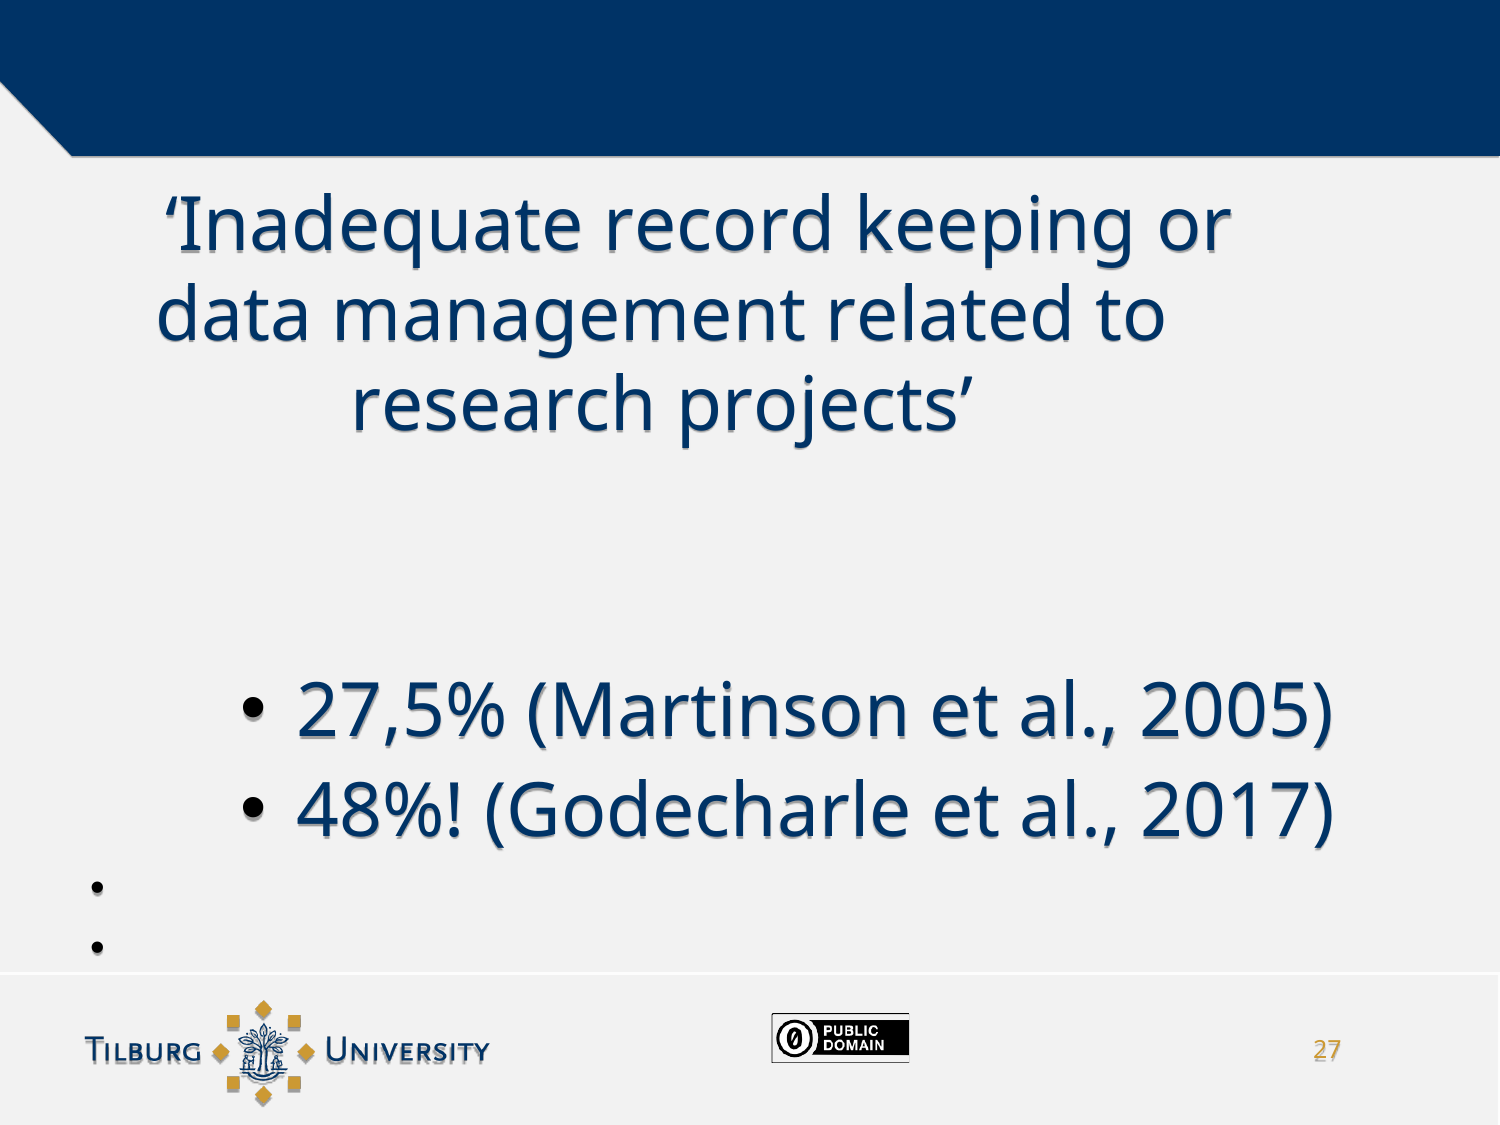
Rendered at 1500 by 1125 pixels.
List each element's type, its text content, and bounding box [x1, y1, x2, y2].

text_box [772, 1014, 909, 1062]
text_box [1298, 1026, 1426, 1087]
text_box ‘Inadequate record keeping or data management related to research projects’ [75, 168, 1426, 504]
text_box 27,5% (Martinson et al., 2005) 48%! (Godecharle et al., 2017) [75, 553, 1426, 801]
